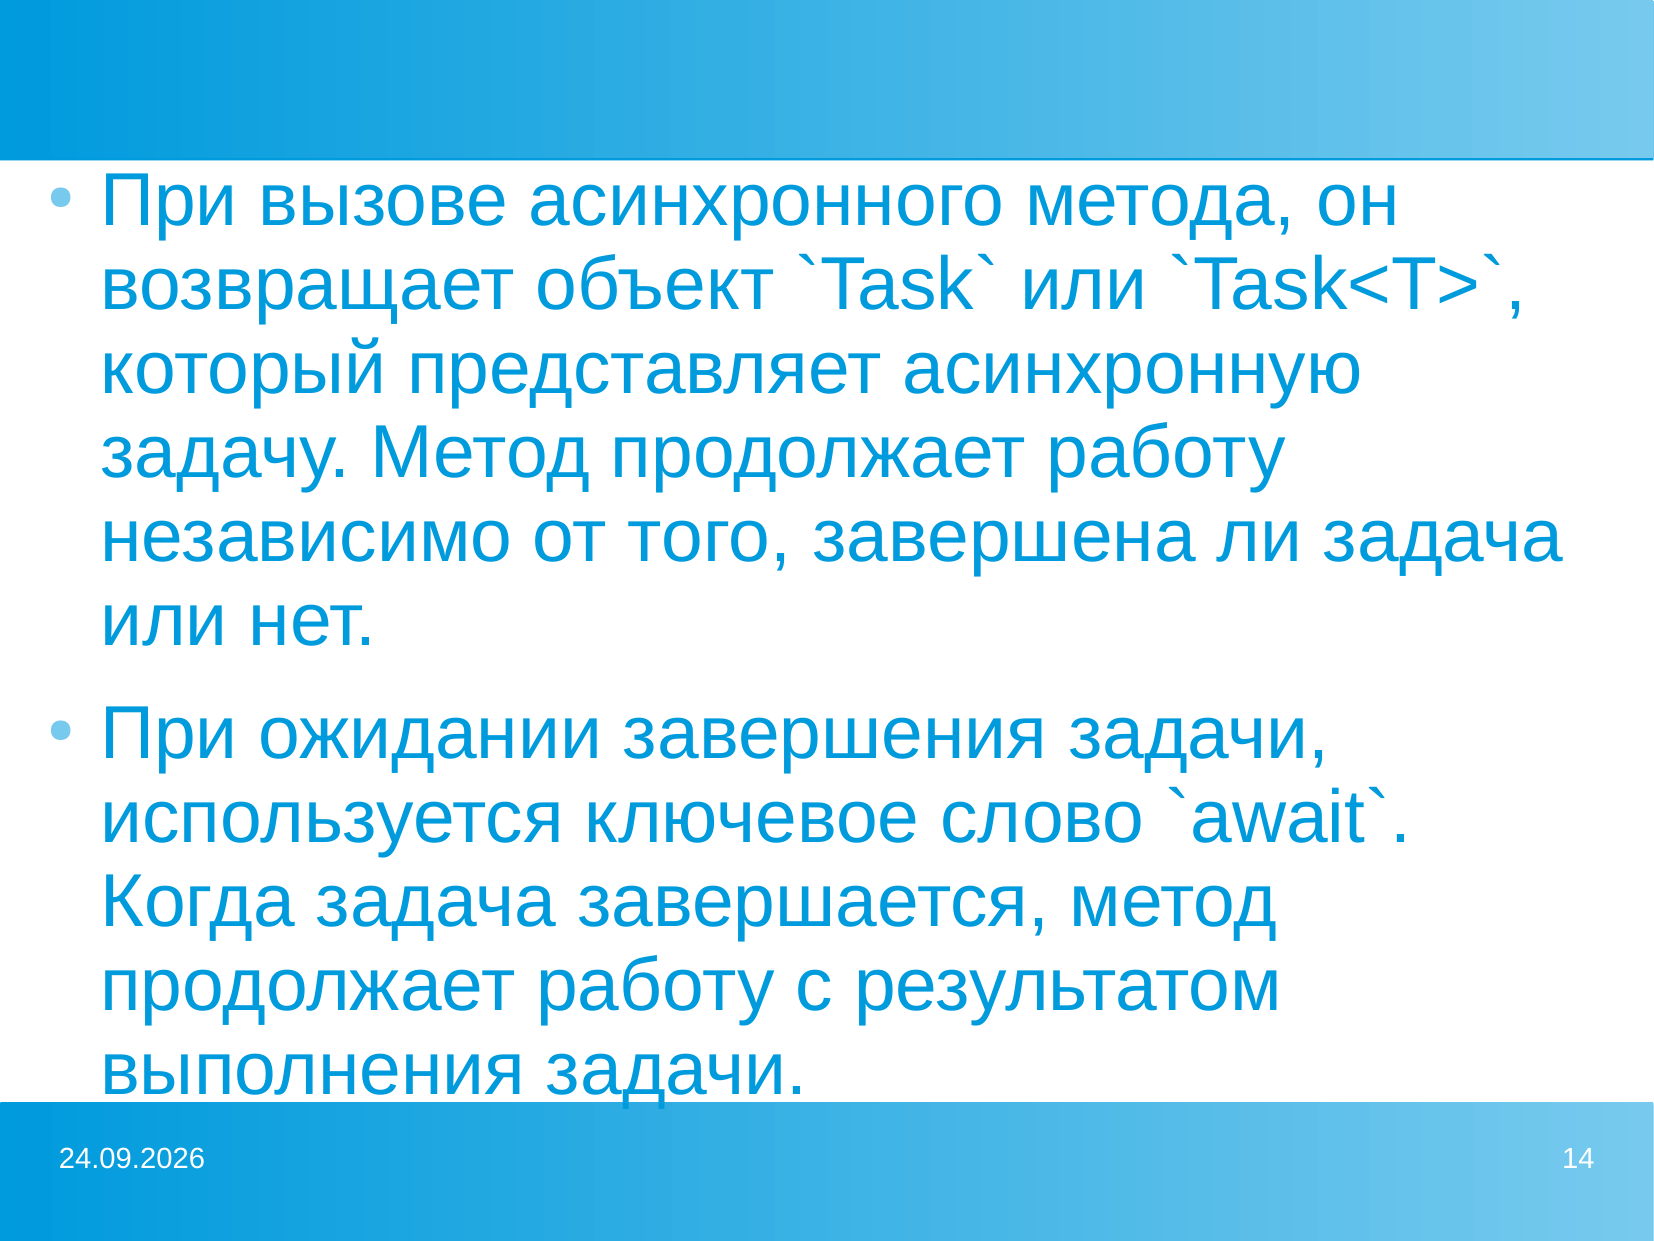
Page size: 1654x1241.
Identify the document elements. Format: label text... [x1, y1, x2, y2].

list При вызове асинхронного метода, он возвращает объект `Task` или `Task<T>`, который представляет асинхронную задачу. Метод продолжает работу независимо от того, завершена ли задача или нет. При ожидании завершения задачи, используется ключевое слово `await`. Когда задача завершается, метод продолжает работу с результатом выполнения задачи. [29, 157, 1565, 945]
